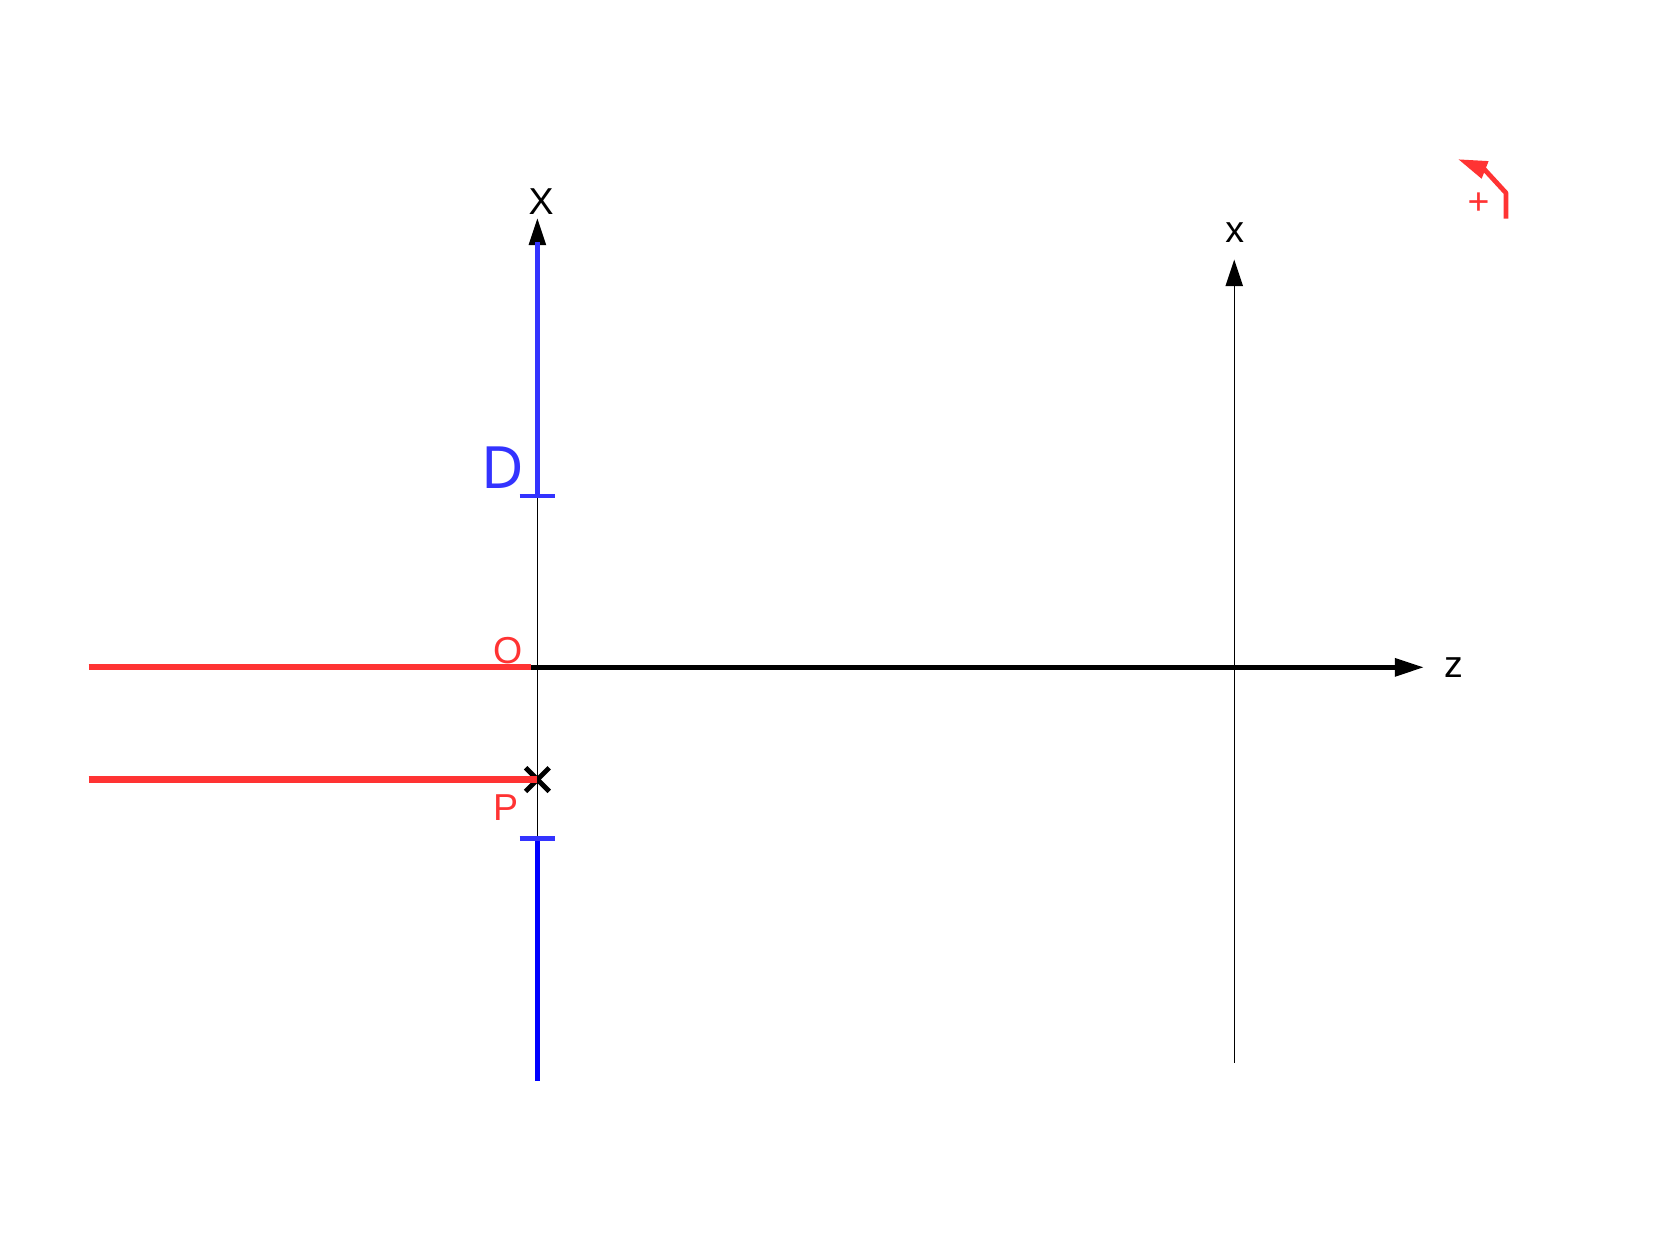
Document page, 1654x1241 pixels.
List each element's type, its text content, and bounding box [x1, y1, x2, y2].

text_box D [540, 419, 550, 494]
text_box X [513, 173, 585, 231]
text_box + [1452, 173, 1501, 231]
text_box P [478, 779, 550, 837]
text_box O [478, 670, 526, 680]
text_box x [1210, 200, 1282, 263]
text_box O [478, 622, 526, 664]
text_box D [466, 419, 550, 499]
text_box z [1429, 635, 1489, 693]
